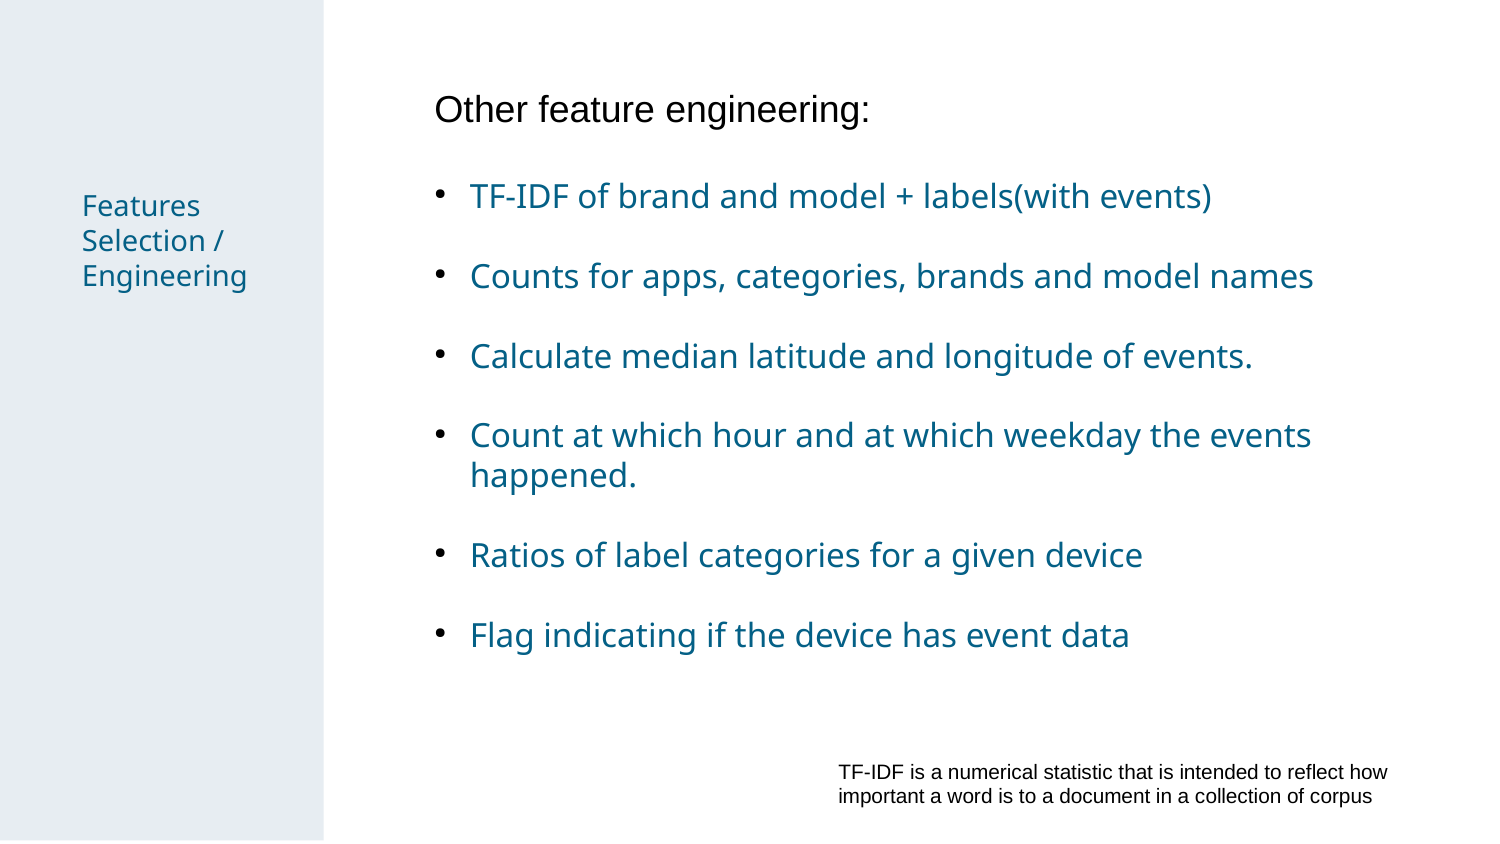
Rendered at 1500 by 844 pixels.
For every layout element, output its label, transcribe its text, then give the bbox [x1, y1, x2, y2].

text_box TF-IDF is a numerical statistic that is intended to reflect how important a word is to a document in a collection of corpus [823, 753, 1430, 815]
text_box Features Selection / Engineering [67, 180, 325, 335]
text_box [0, 0, 324, 841]
text_box Other feature engineering: TF-IDF of brand and model + labels(with events) Counts for apps, categories, brands and model names Calculate median latitude and longitude of events. Count at which hour and at which weekday the events happened. Ratios of label categories for a given device Flag indicating if the device has event data [419, 32, 1382, 733]
